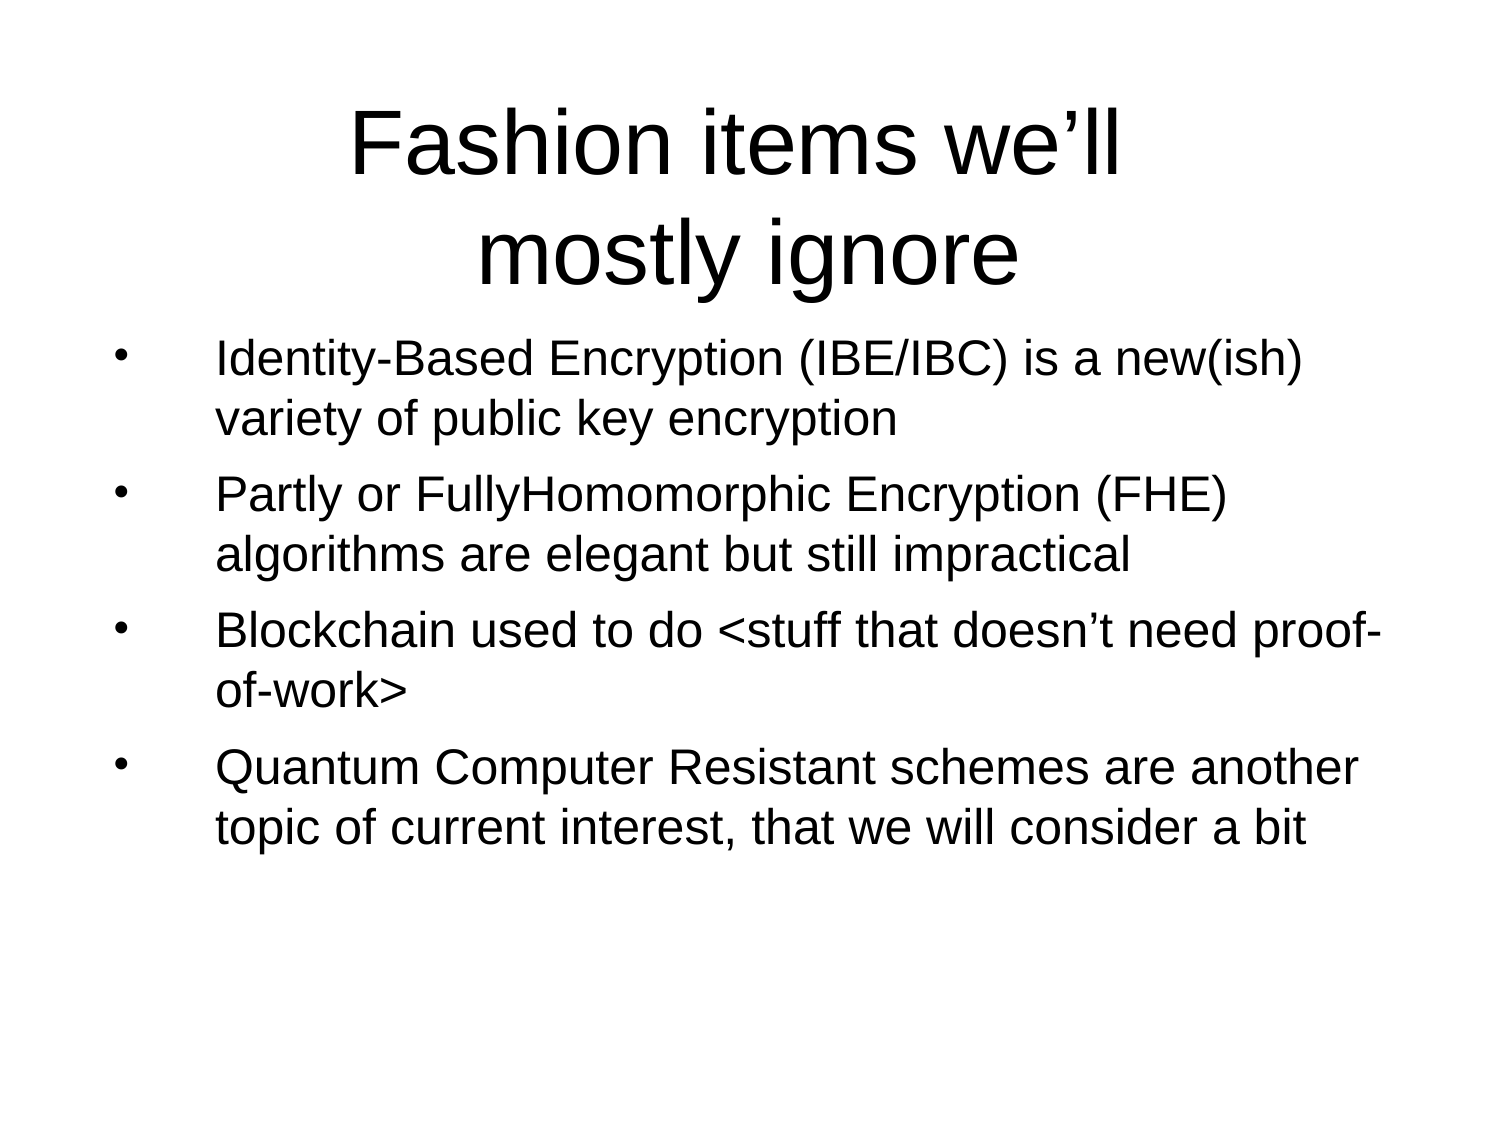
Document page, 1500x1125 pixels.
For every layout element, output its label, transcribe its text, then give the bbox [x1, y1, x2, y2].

title Fashion items we’ll mostly ignore [112, 107, 1387, 280]
list Identity-Based Encryption (IBE/IBC) is a new(ish) variety of public key encryption Partly or FullyHomomorphic Encryption (FHE) algorithms are elegant but still impractical Blockchain used to do <stuff that doesn’t need proof-of-work> Quantum Computer Resistant schemes are another topic of current interest, that we will consider a bit [112, 324, 1387, 998]
